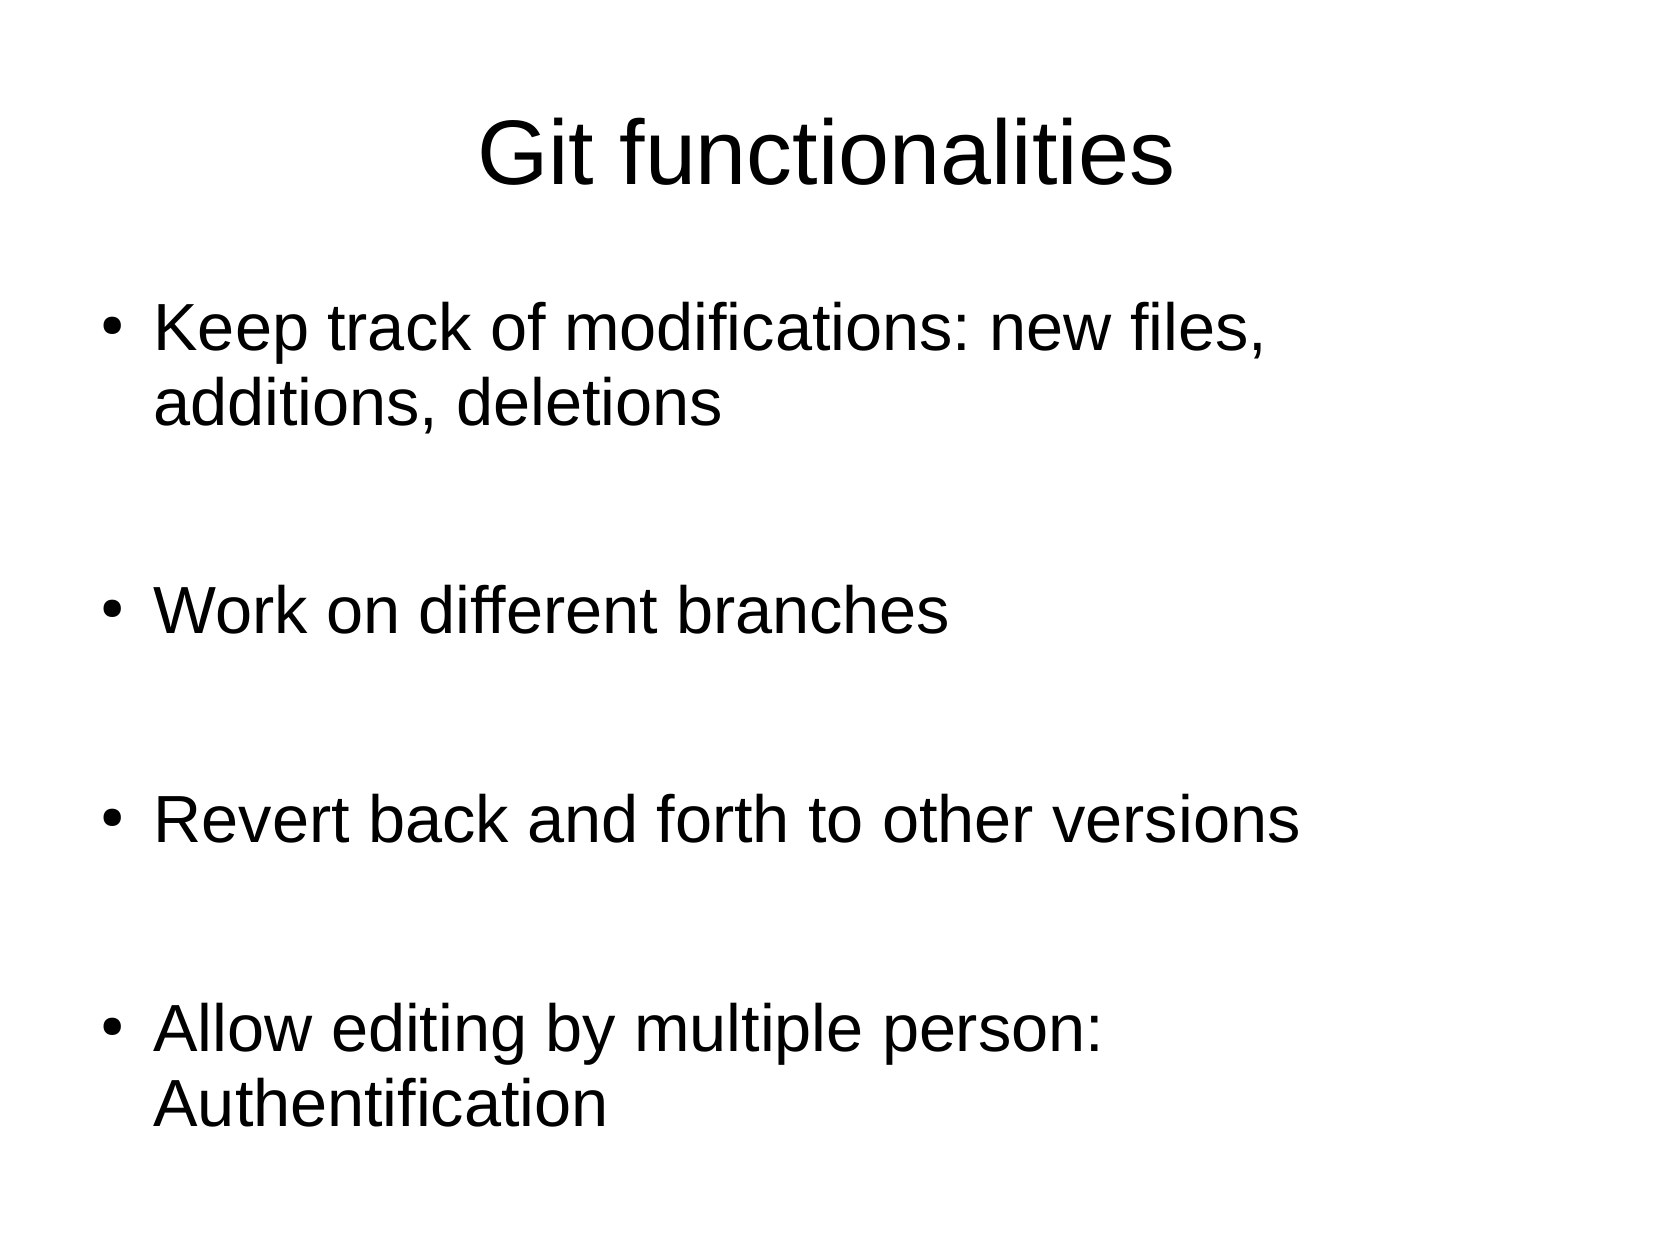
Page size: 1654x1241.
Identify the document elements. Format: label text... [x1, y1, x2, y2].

list Keep track of modifications: new files, additions, deletions Work on different branches Revert back and forth to other versions Allow editing by multiple person: Authentification [82, 290, 1571, 1136]
title Git functionalities [82, 49, 1571, 257]
